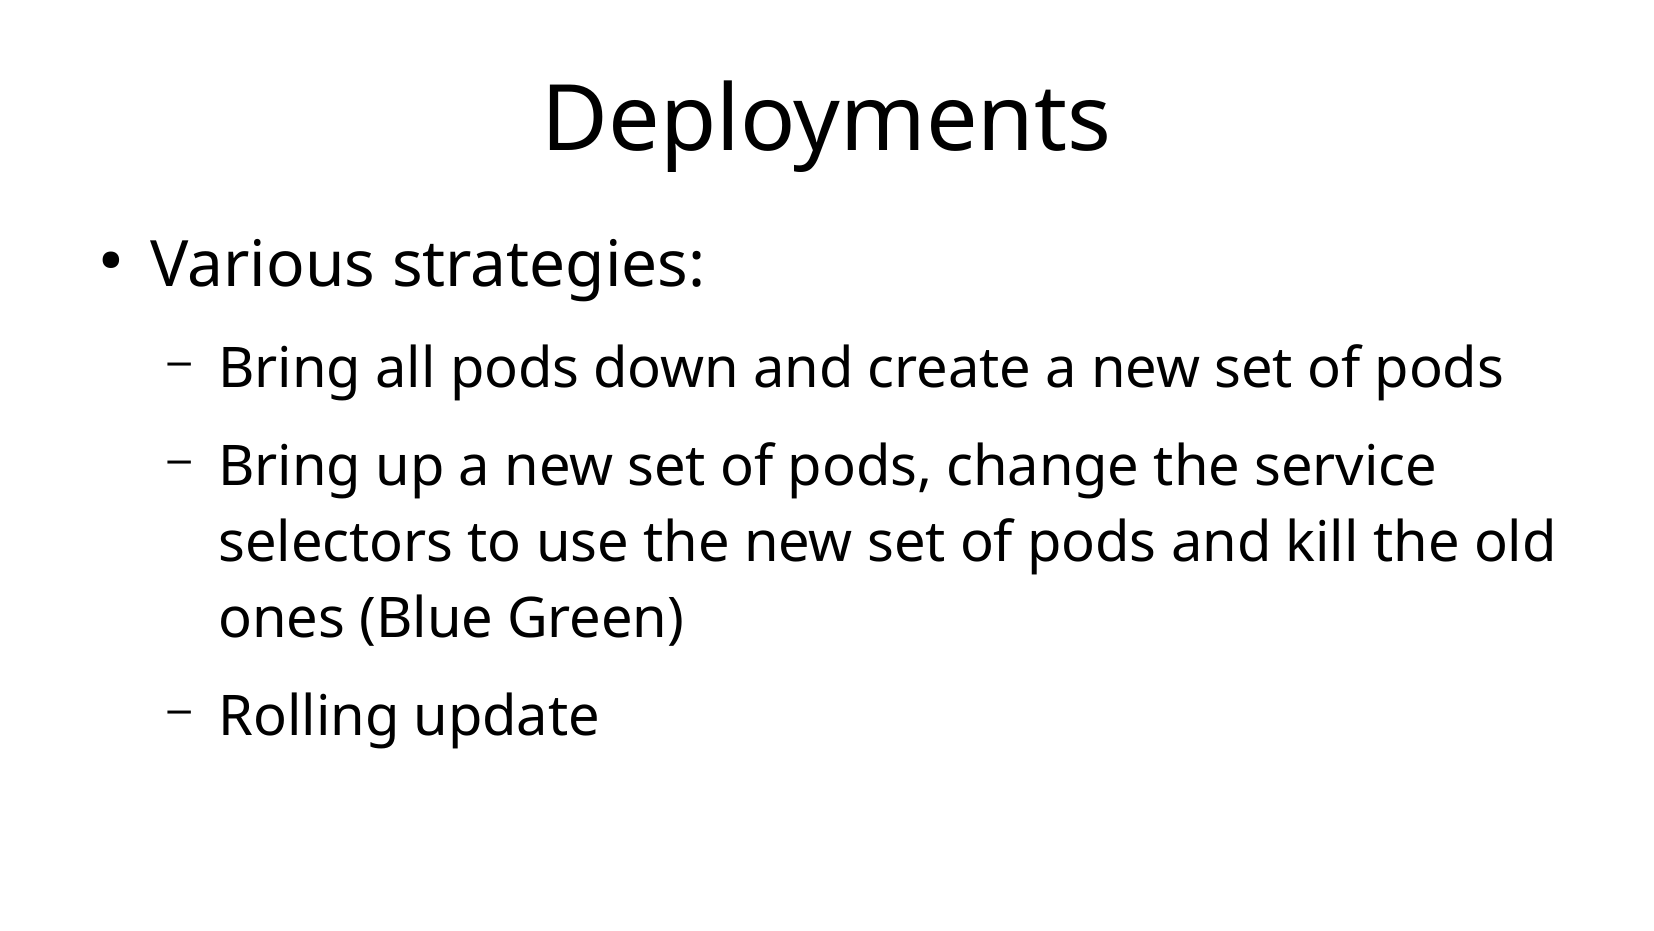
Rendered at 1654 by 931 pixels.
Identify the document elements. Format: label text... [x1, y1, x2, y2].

list Various strategies: Bring all pods down and create a new set of pods Bring up a new set of pods, change the service selectors to use the new set of pods and kill the old ones (Blue Green) Rolling update [82, 217, 1571, 758]
title Deployments [82, 37, 1571, 193]
